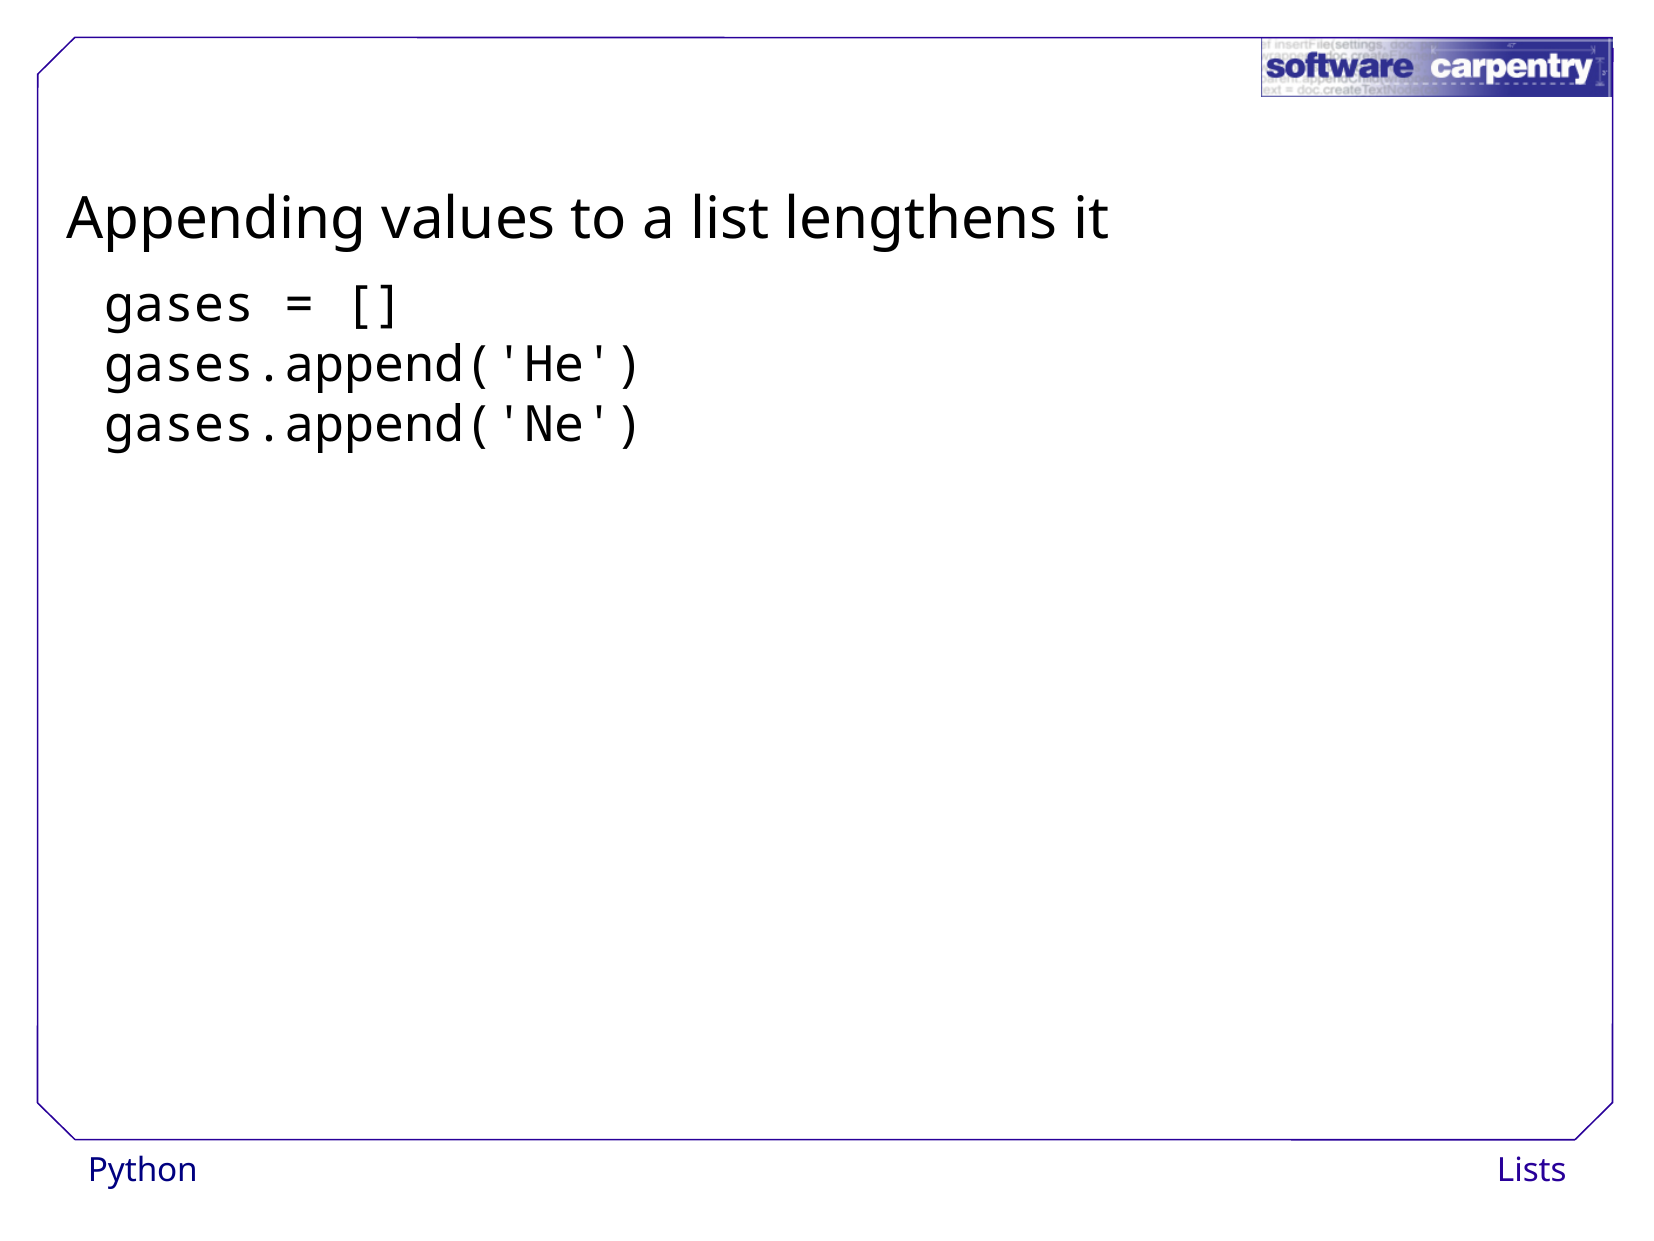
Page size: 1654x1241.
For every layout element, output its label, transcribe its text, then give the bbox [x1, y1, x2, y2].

picture [1261, 39, 1613, 97]
text_box Appending values to a list lengthens it [51, 138, 1275, 259]
text_box gases = [] gases.append('He') gases.append('Ne') [89, 263, 1512, 658]
